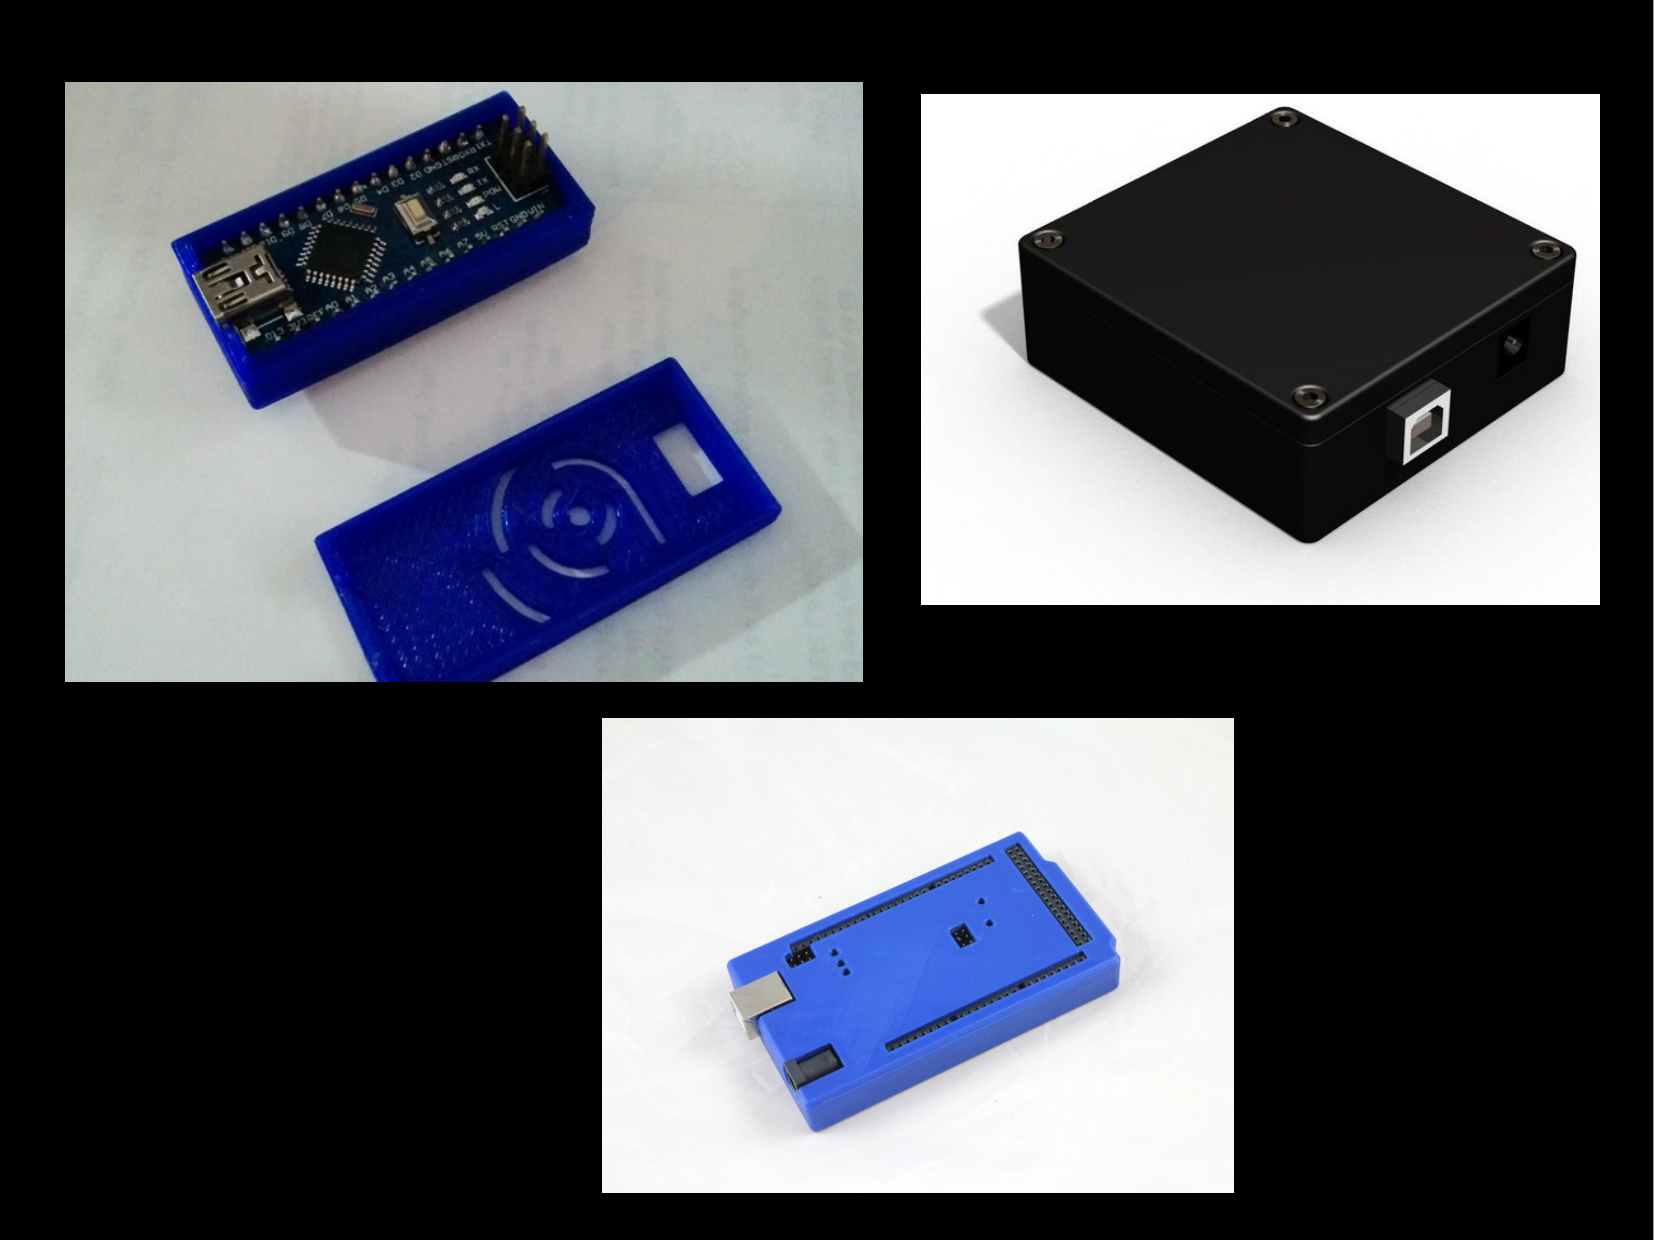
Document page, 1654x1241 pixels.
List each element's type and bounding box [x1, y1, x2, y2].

picture [921, 94, 1600, 605]
picture [602, 718, 1234, 1193]
picture [65, 82, 863, 682]
